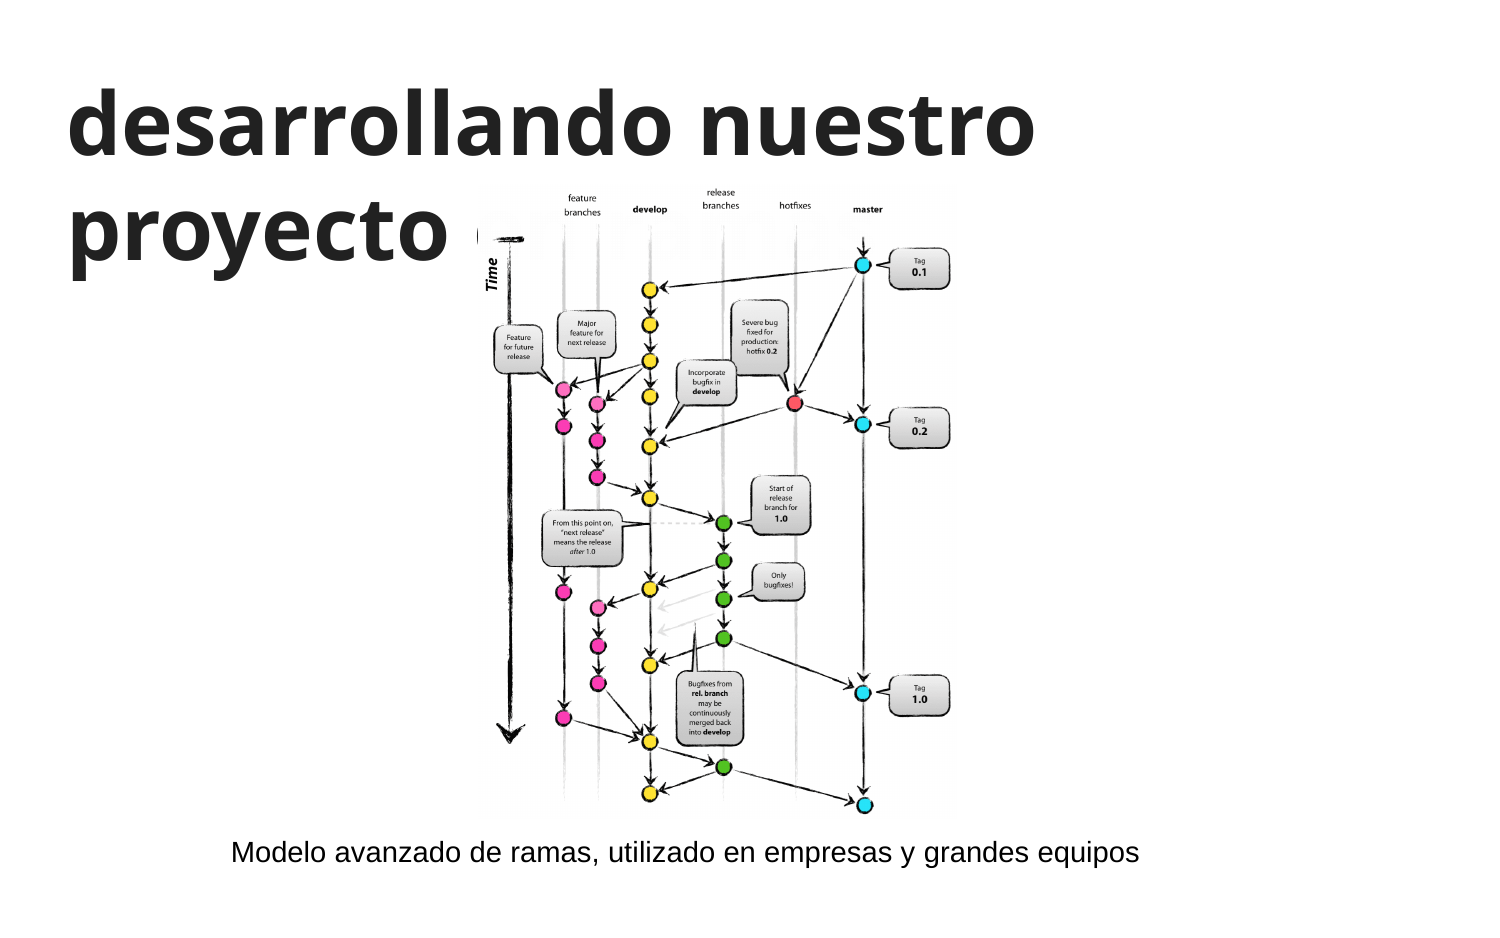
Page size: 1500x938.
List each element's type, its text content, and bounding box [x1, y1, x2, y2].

title desarrollando nuestro proyecto en ramas [51, 53, 1449, 200]
picture [478, 184, 957, 819]
text_box Modelo avanzado de ramas, utilizado en empresas y grandes equipos [215, 818, 1158, 886]
